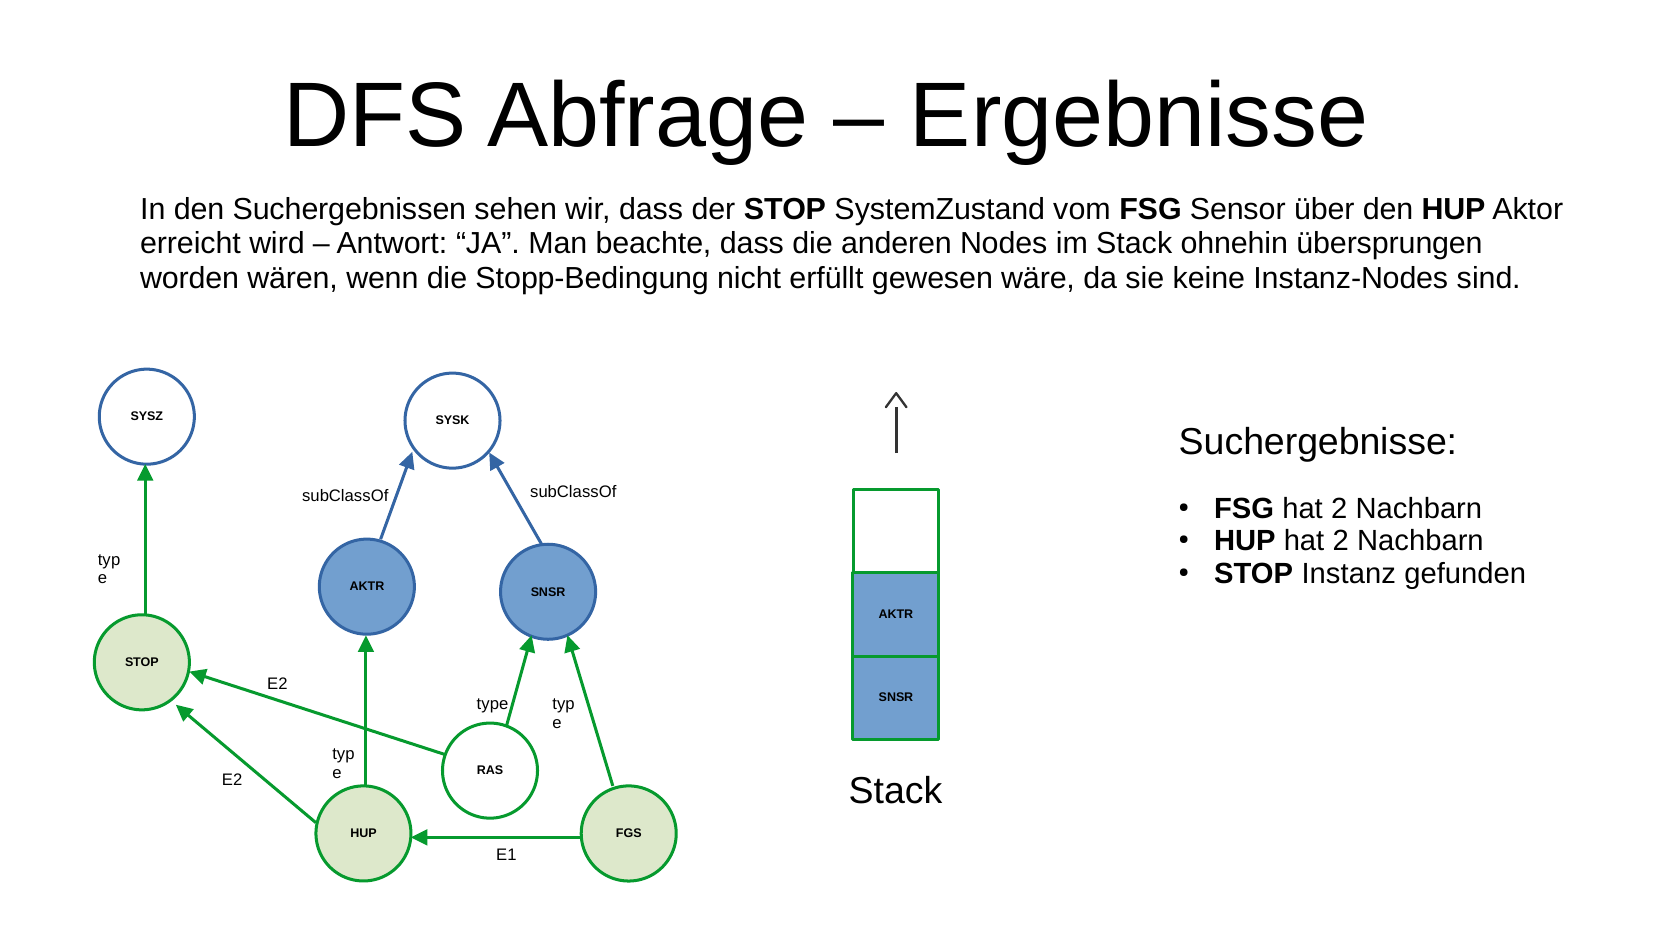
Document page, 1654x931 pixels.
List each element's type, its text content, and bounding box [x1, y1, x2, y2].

text_box subClassOf [287, 478, 425, 541]
text_box E2 [252, 666, 306, 729]
text_box E1 [481, 837, 533, 900]
text_box SNSR [500, 544, 596, 640]
text_box FSG hat 2 Nachbarn HUP hat 2 Nachbarn STOP Instanz gefunden [1164, 484, 1593, 747]
text_box SYSZ [99, 369, 195, 465]
text_box SNSR [852, 657, 939, 740]
text_box SYSK [405, 373, 501, 469]
title DFS Abfrage – Ergebnisse [82, 37, 1571, 192]
list In den Suchergebnissen sehen wir, dass der STOP SystemZustand vom FSG Sensor über den HUP Aktor erreicht wird – Antwort: “JA”. Man beachte, dass die anderen Nodes im Stack ohnehin übersprungen worden wären, wenn die Stopp-Bedingung nicht erfüllt gewesen wäre, da sie keine Instanz-Nodes sind. [82, 192, 1571, 330]
text_box [853, 489, 939, 572]
text_box type [537, 686, 599, 749]
text_box Suchergebnisse: [1164, 413, 1536, 476]
text_box type [83, 542, 145, 605]
text_box HUP [315, 788, 411, 881]
text_box type [317, 737, 379, 800]
text_box STOP [94, 614, 190, 710]
text_box E2 [207, 762, 260, 825]
text_box AKTR [319, 539, 415, 635]
text_box FGS [581, 785, 677, 882]
text_box RAS [442, 732, 538, 819]
text_box AKTR [852, 572, 939, 657]
text_box Stack [834, 761, 979, 825]
text_box type [461, 686, 524, 749]
text_box subClassOf [515, 474, 653, 537]
